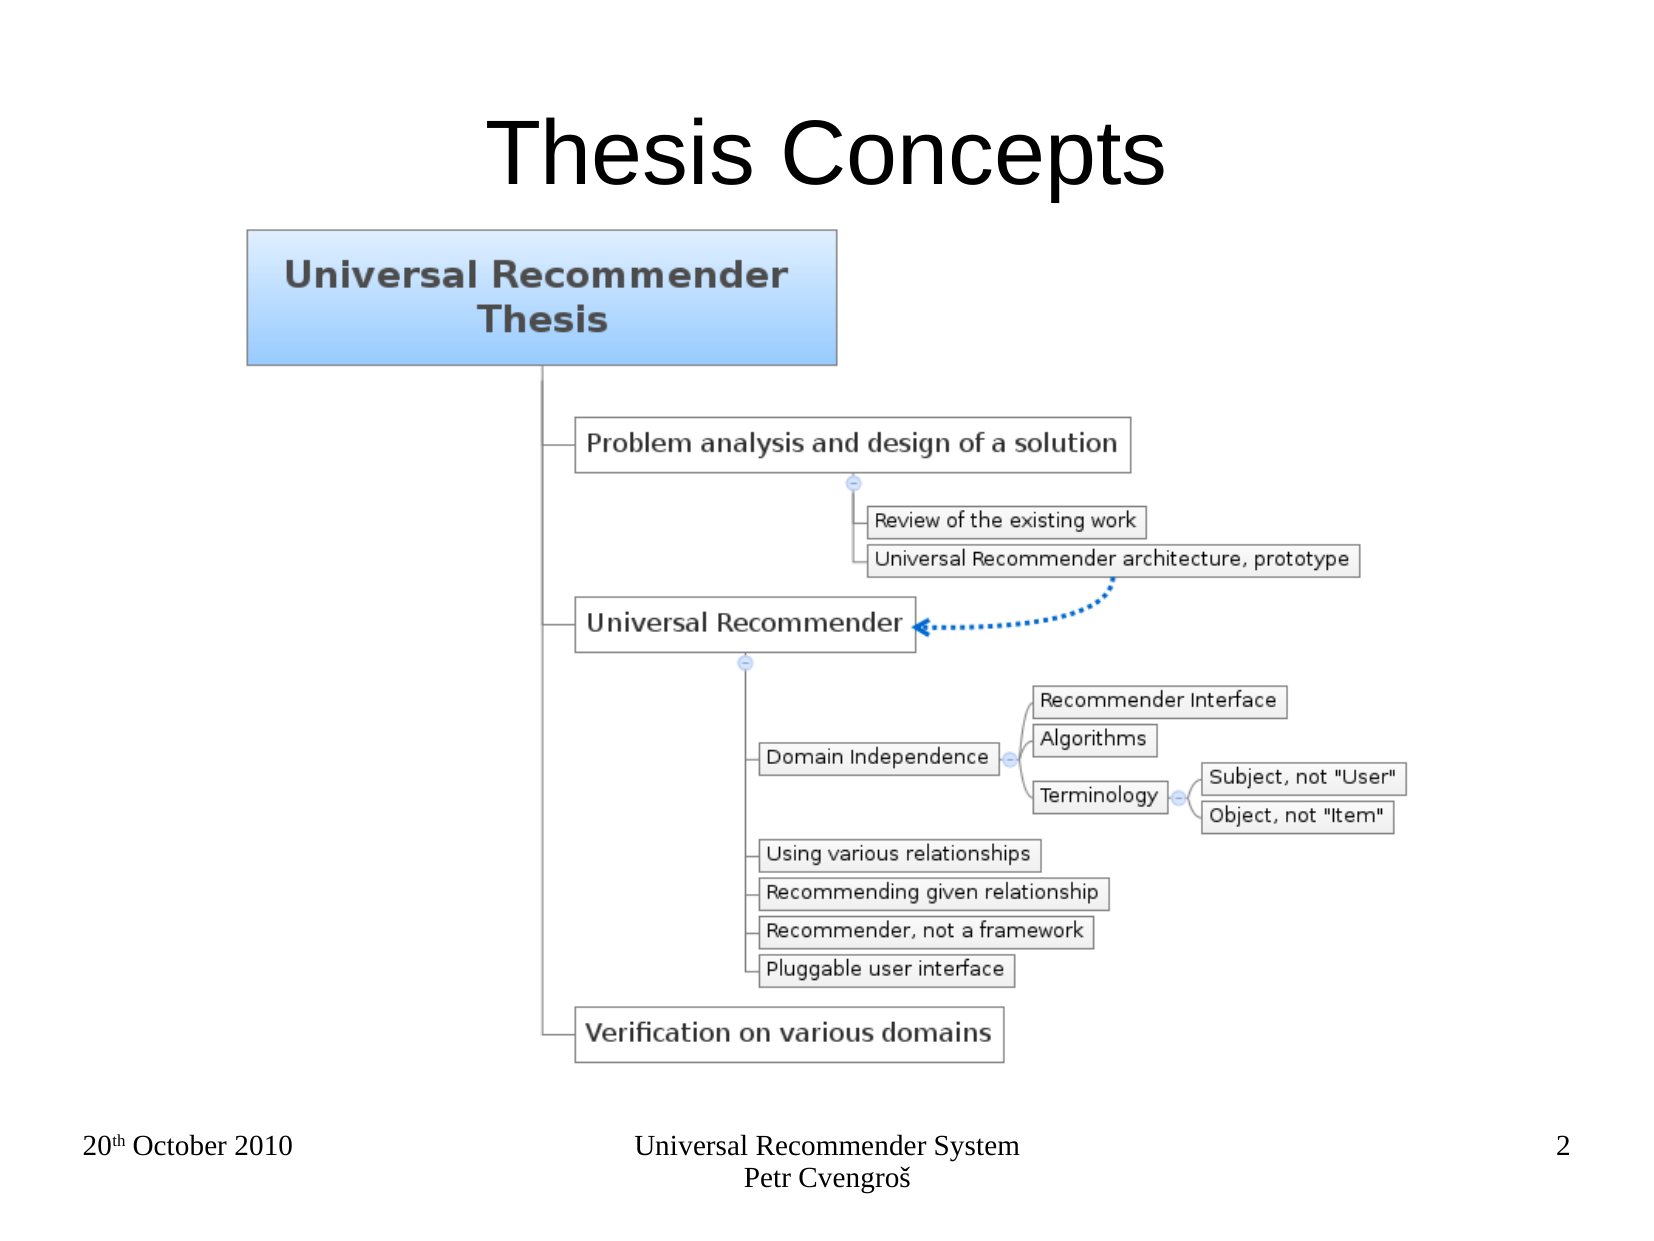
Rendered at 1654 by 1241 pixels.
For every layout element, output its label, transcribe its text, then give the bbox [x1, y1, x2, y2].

picture [222, 205, 1432, 1088]
title Thesis Concepts [82, 49, 1571, 257]
